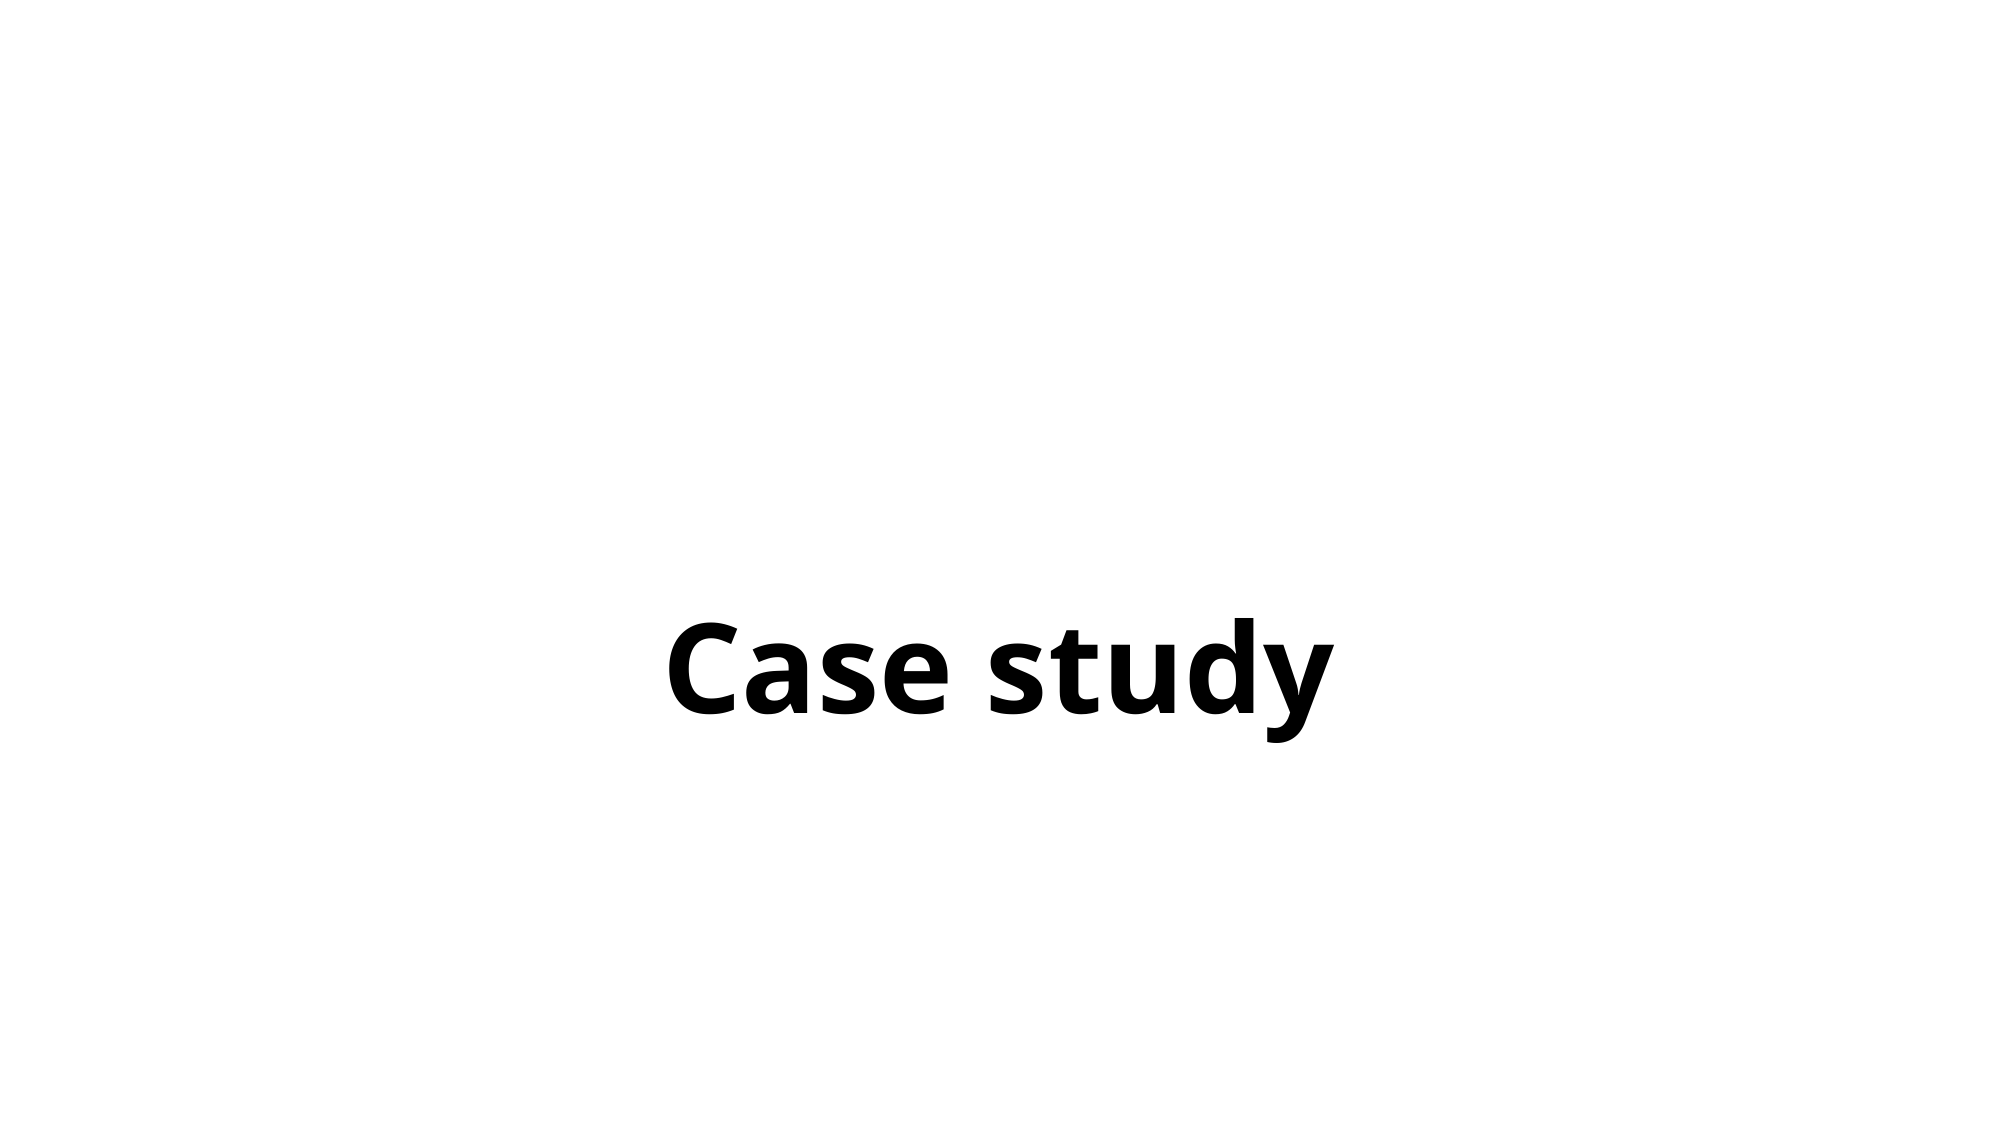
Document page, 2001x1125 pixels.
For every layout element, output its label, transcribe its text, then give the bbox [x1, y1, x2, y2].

title Case study [136, 280, 1862, 749]
